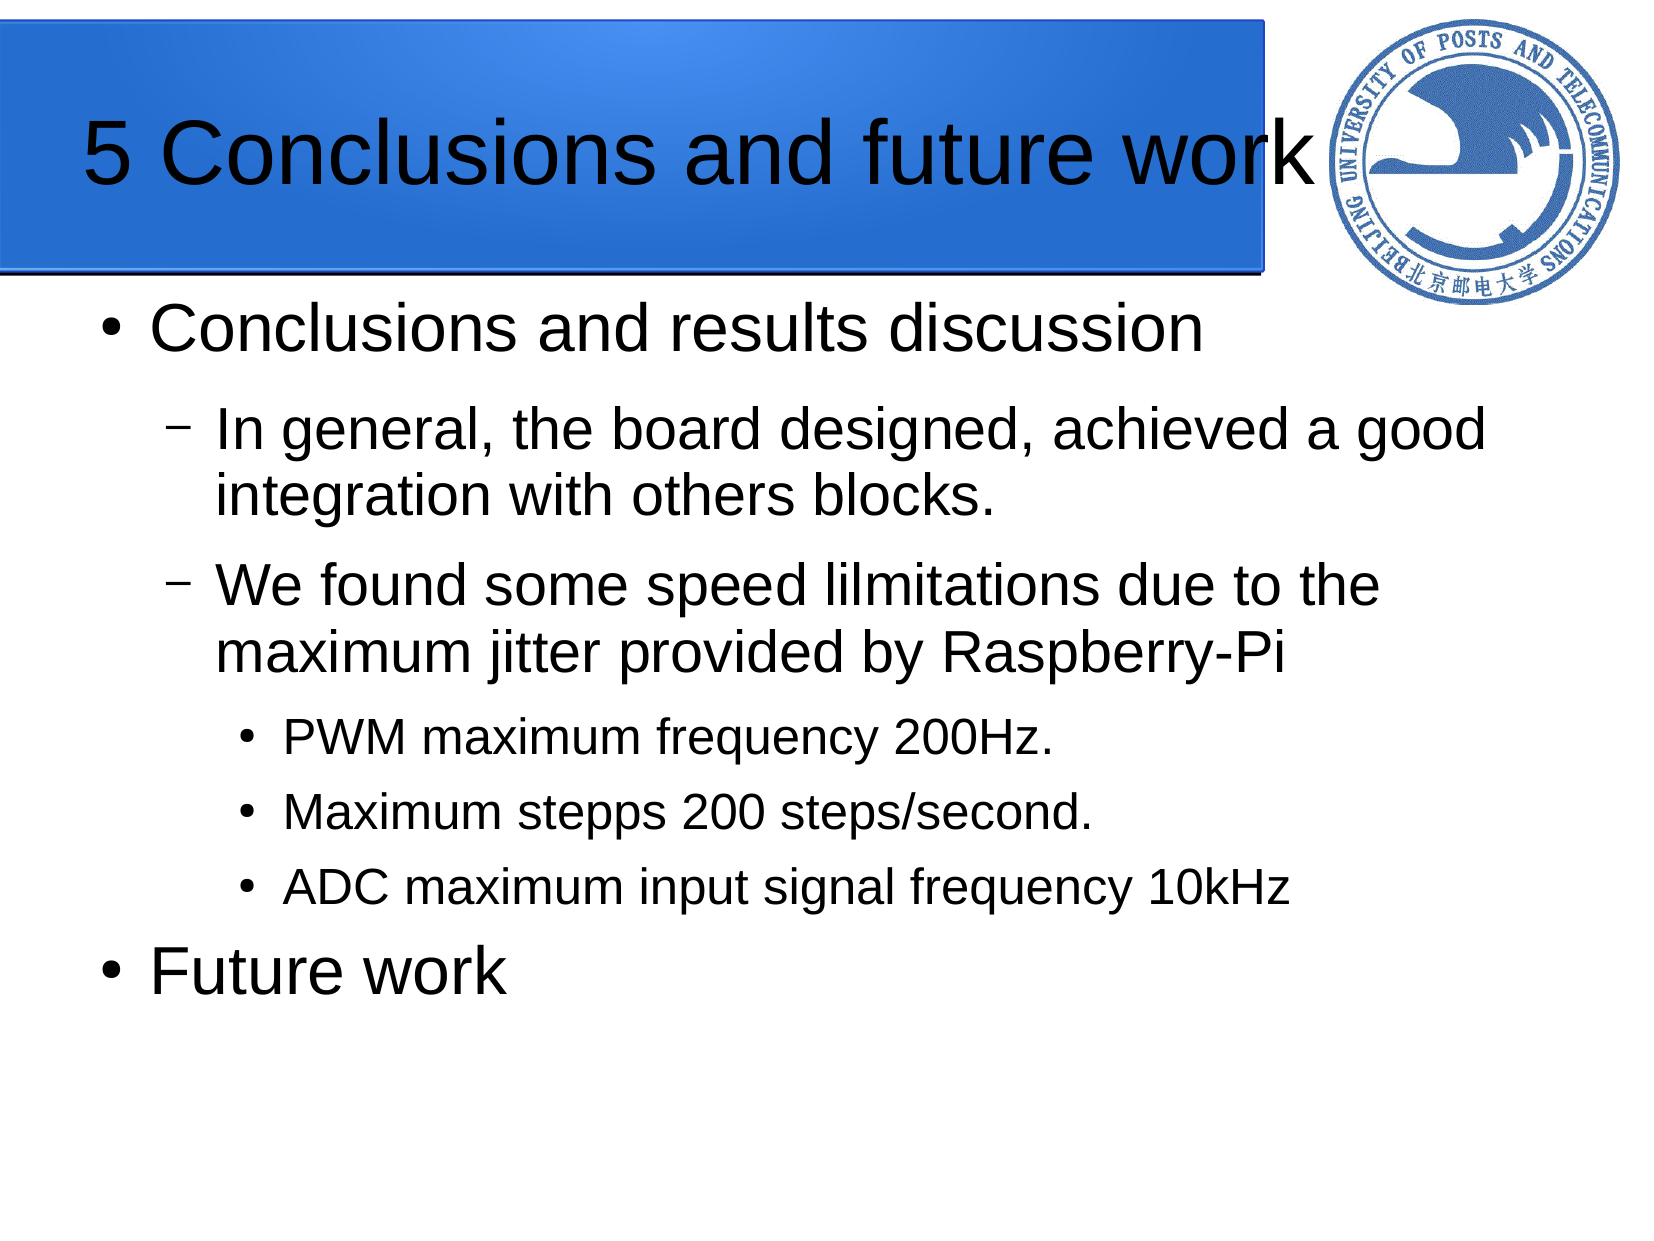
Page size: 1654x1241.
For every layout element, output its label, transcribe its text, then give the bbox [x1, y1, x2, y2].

list Conclusions and results discussion In general, the board designed, achieved a good integration with others blocks. We found some speed lilmitations due to the maximum jitter provided by Raspberry-Pi PWM maximum frequency 200Hz. Maximum stepps 200 steps/second. ADC maximum input signal frequency 10kHz Future work [82, 290, 1571, 1010]
picture [1318, 15, 1635, 315]
title 5 Conclusions and future work [82, 49, 1571, 257]
